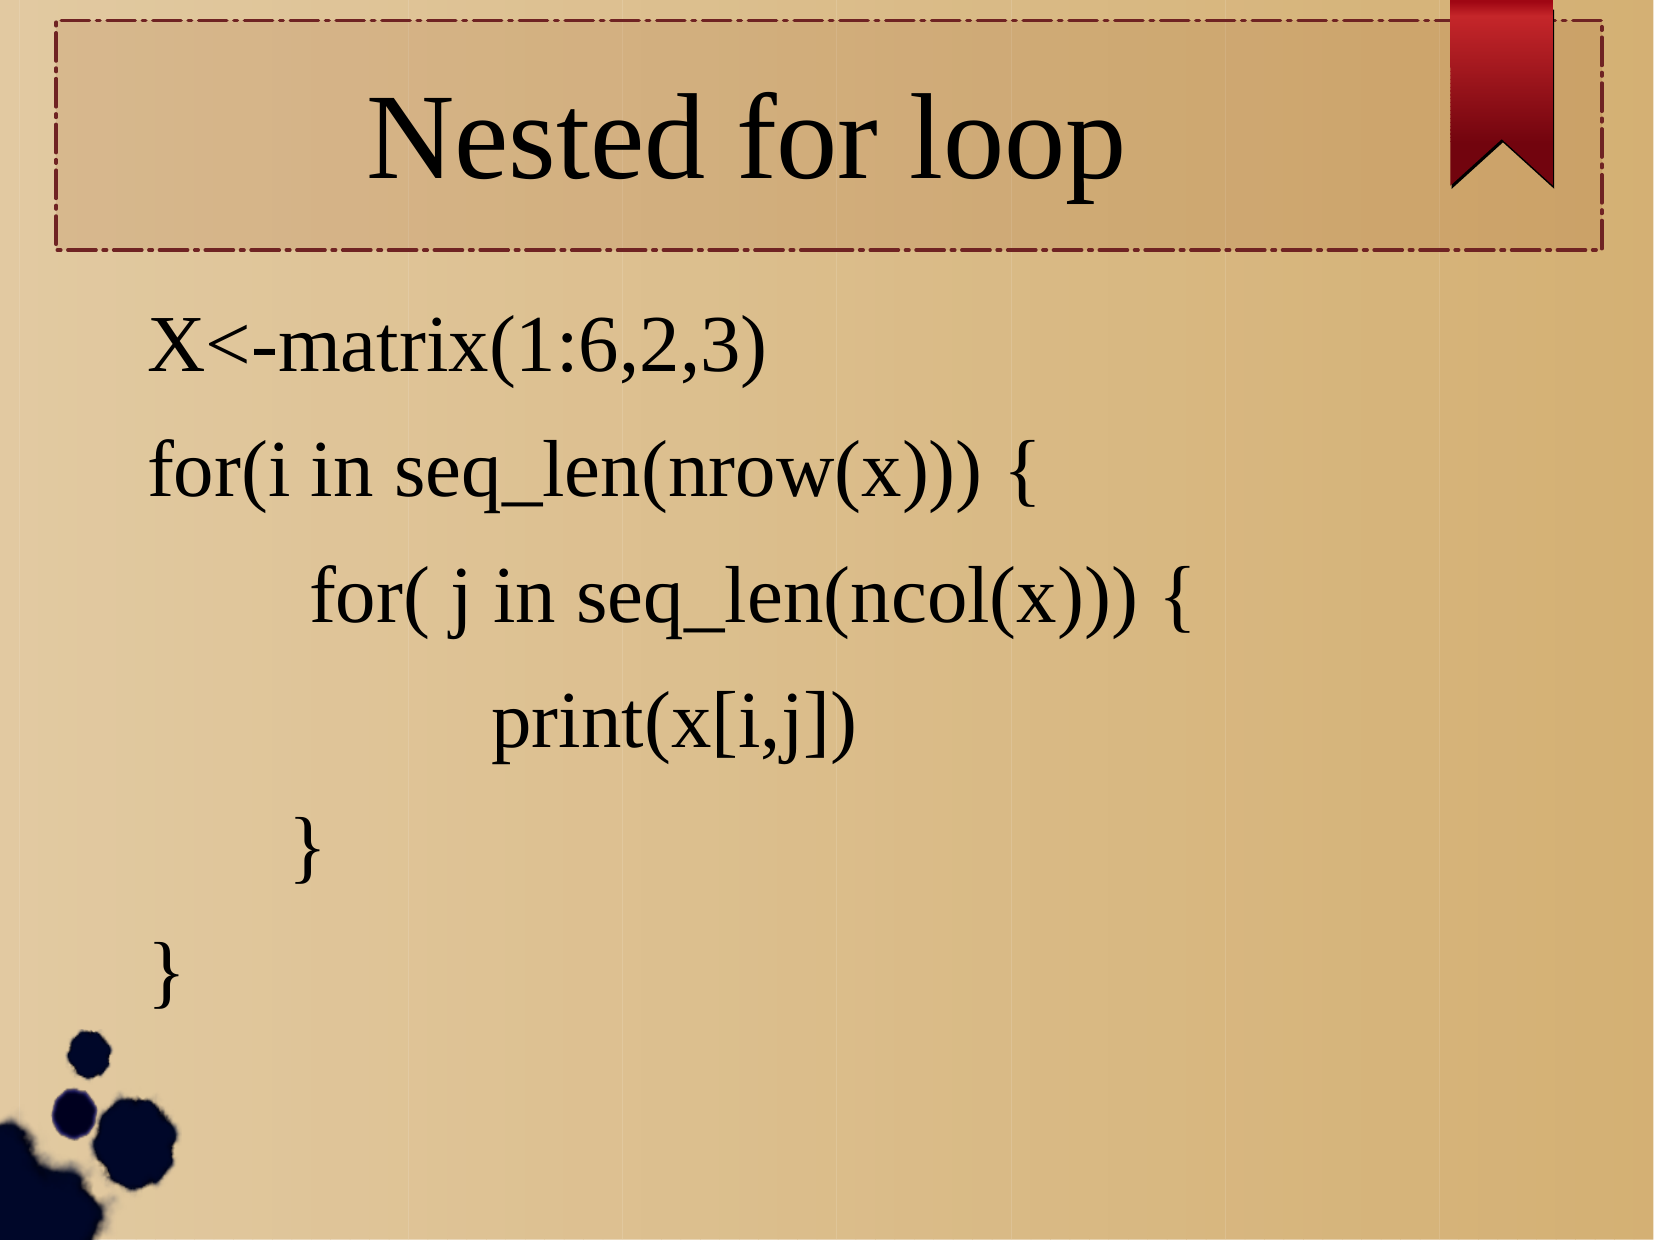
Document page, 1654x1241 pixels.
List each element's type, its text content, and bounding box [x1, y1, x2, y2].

title Nested for loop [82, 47, 1412, 229]
list X<-matrix(1:6,2,3) for(i in seq_len(nrow(x))) { for( j in seq_len(ncol(x))) { print(x[i,j]) } } [82, 299, 1571, 1019]
